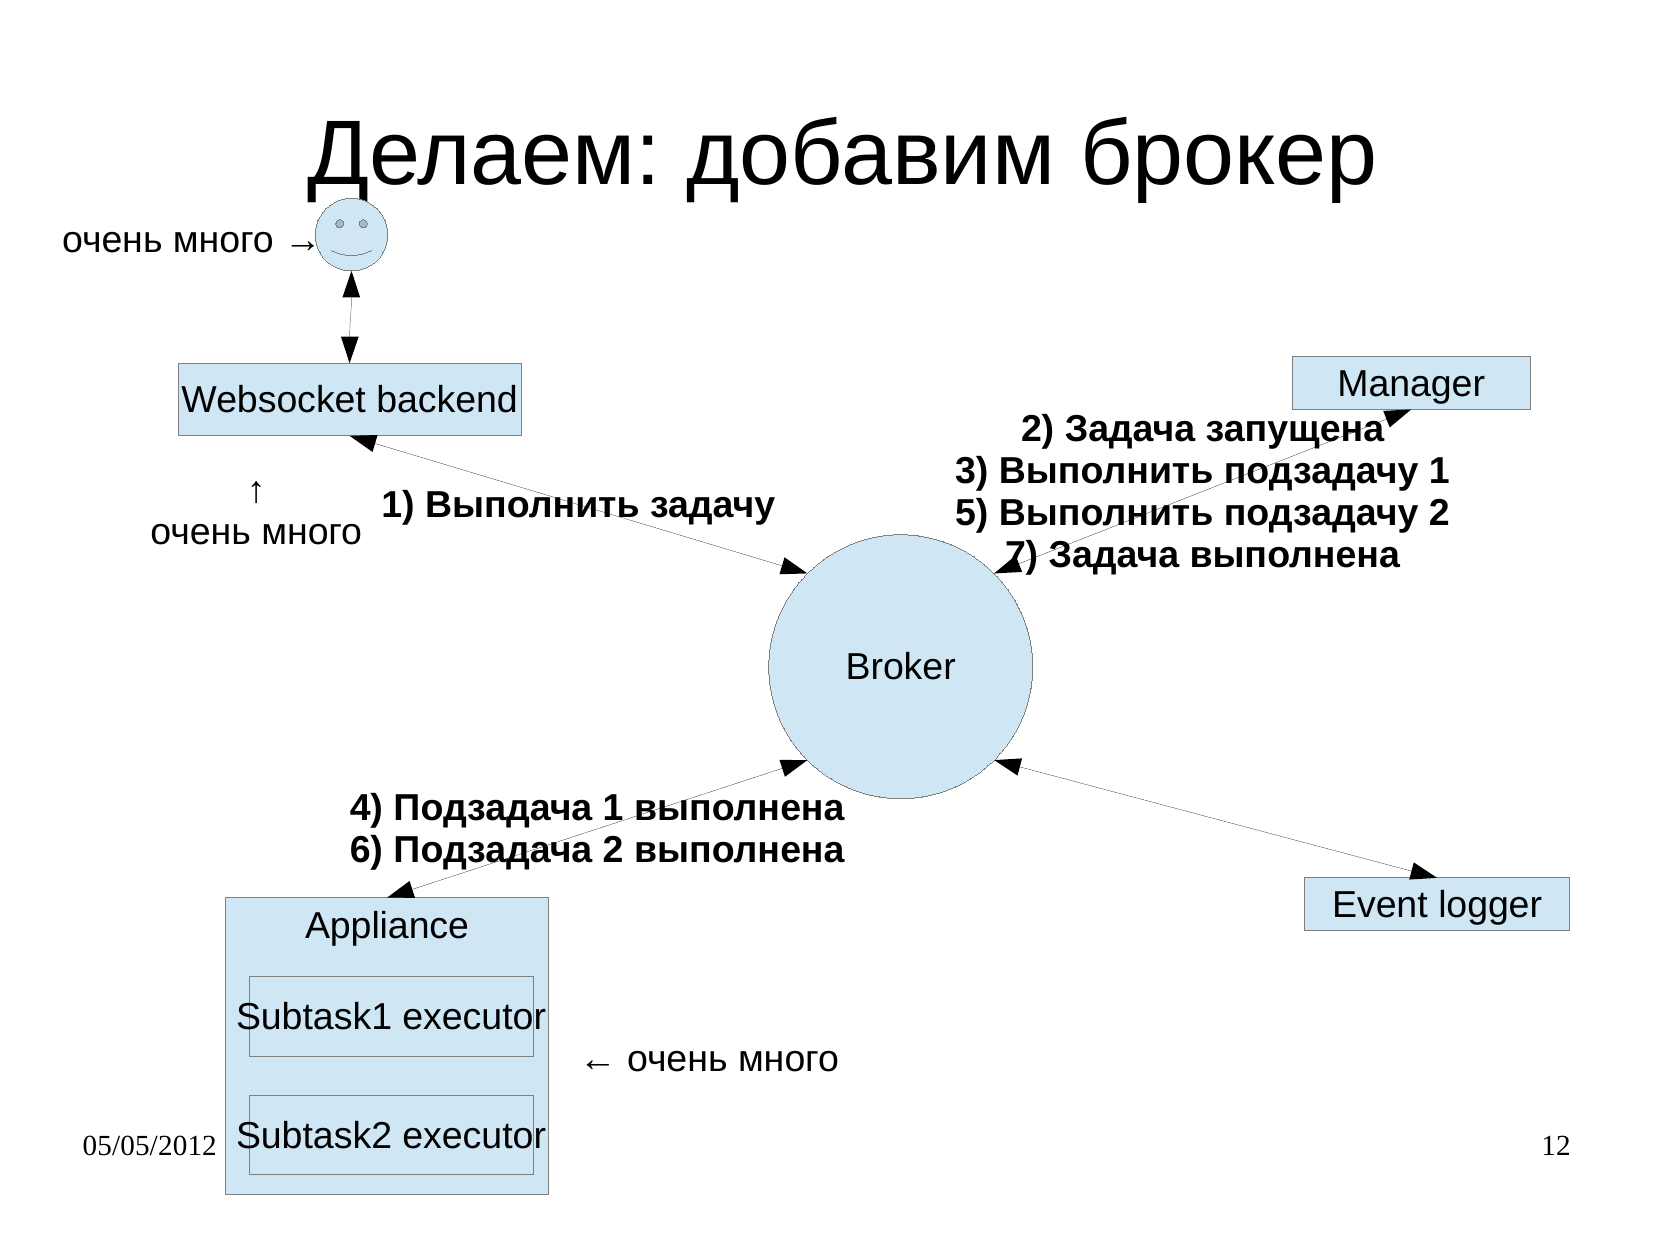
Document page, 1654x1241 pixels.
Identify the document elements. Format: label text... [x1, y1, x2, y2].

title Делаем: добавим брокер [82, 49, 1571, 257]
text_box [324, 198, 388, 266]
text_box ← очень много [564, 1029, 888, 1093]
text_box Broker [768, 534, 1033, 799]
text_box ↑ очень много [135, 461, 406, 572]
text_box Manager [1292, 356, 1531, 410]
text_box Subtask2 executor [249, 1095, 534, 1175]
text_box Subtask1 executor [249, 976, 534, 1057]
text_box Websocket backend [178, 363, 522, 436]
text_box Appliance [225, 897, 549, 1195]
text_box очень много → [47, 211, 371, 275]
text_box Event logger [1304, 877, 1570, 931]
